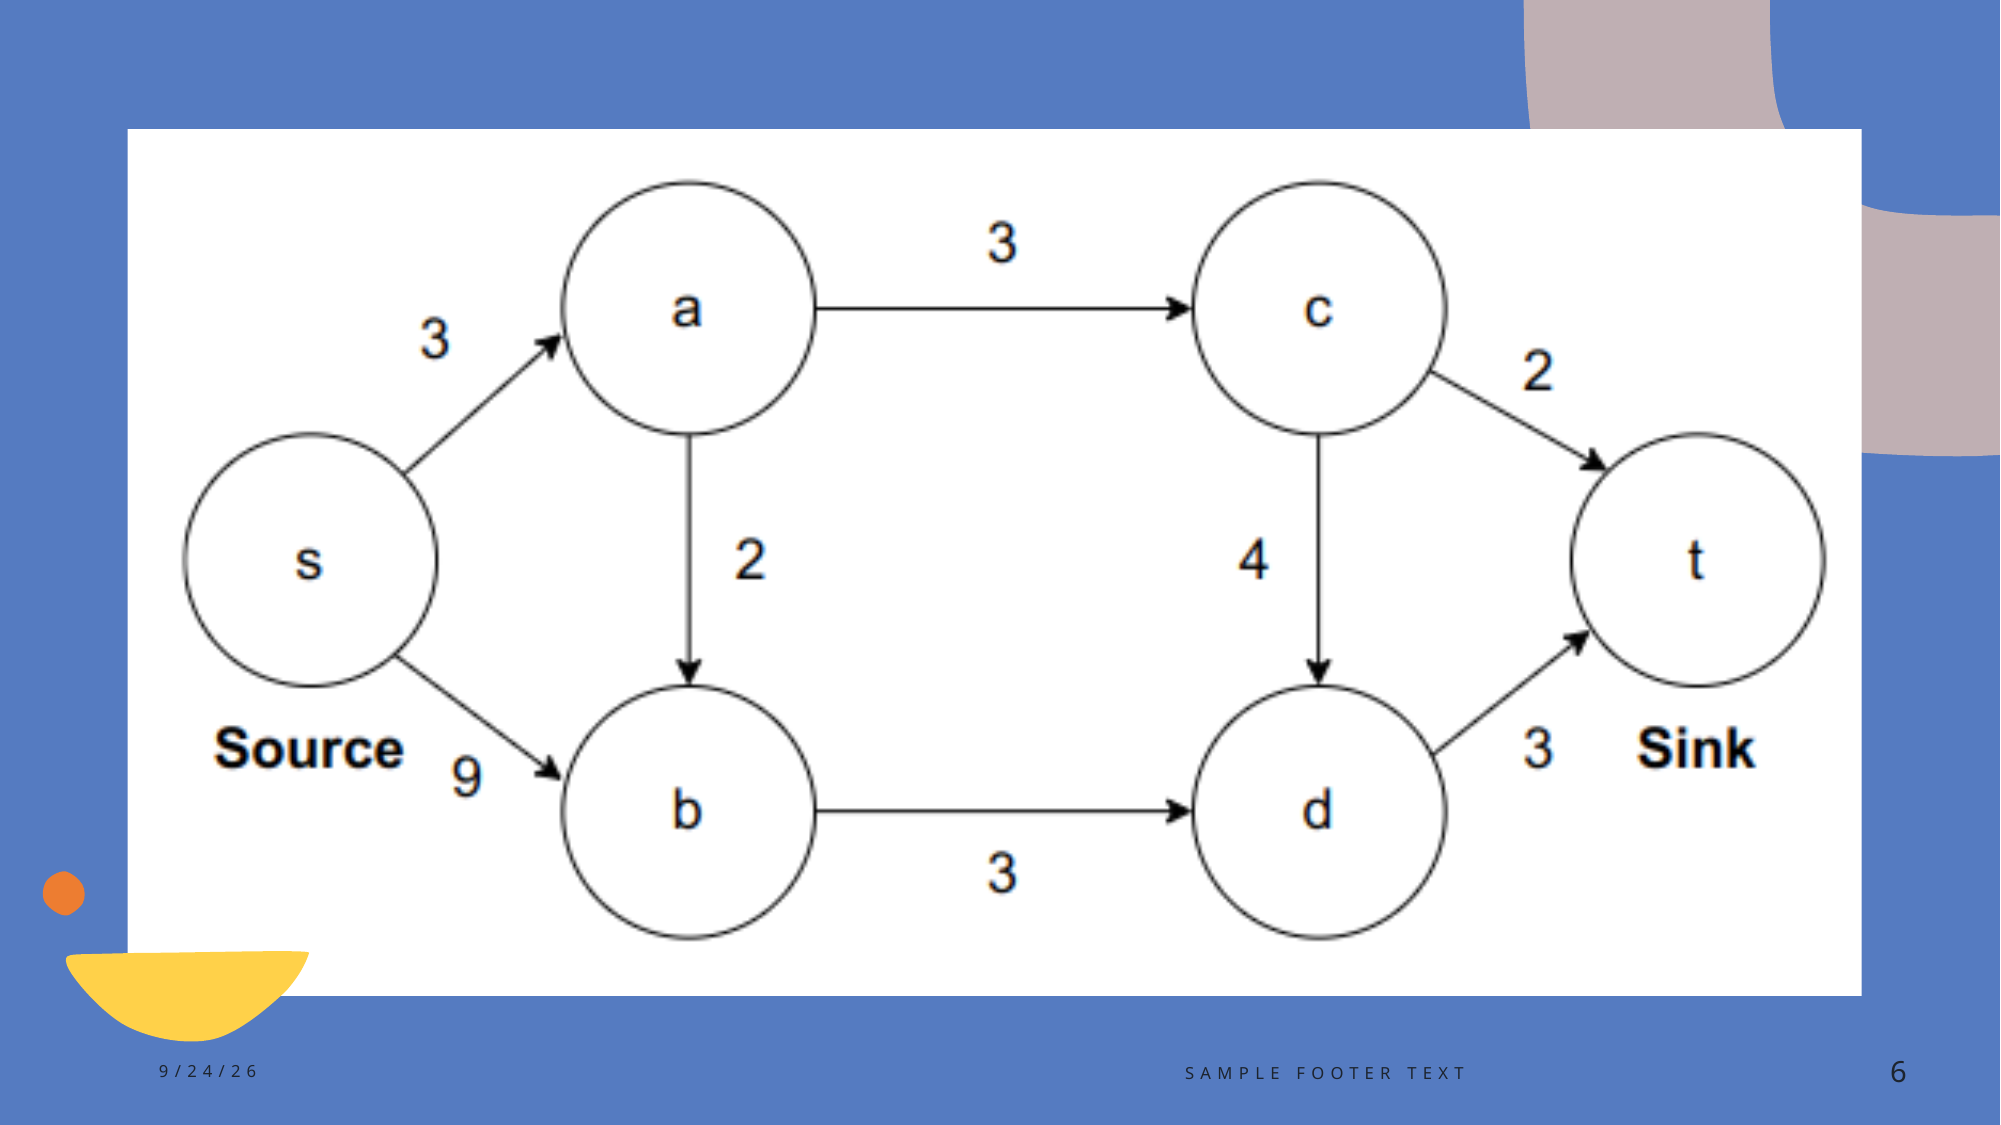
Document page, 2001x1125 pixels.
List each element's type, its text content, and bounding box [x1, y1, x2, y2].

footer Sample Footer Text [1170, 1042, 1875, 1103]
slide_number [143, 1042, 594, 1103]
text_box [0, 0, 2000, 1125]
picture [127, 129, 1862, 996]
slide_number [1875, 1042, 1961, 1103]
